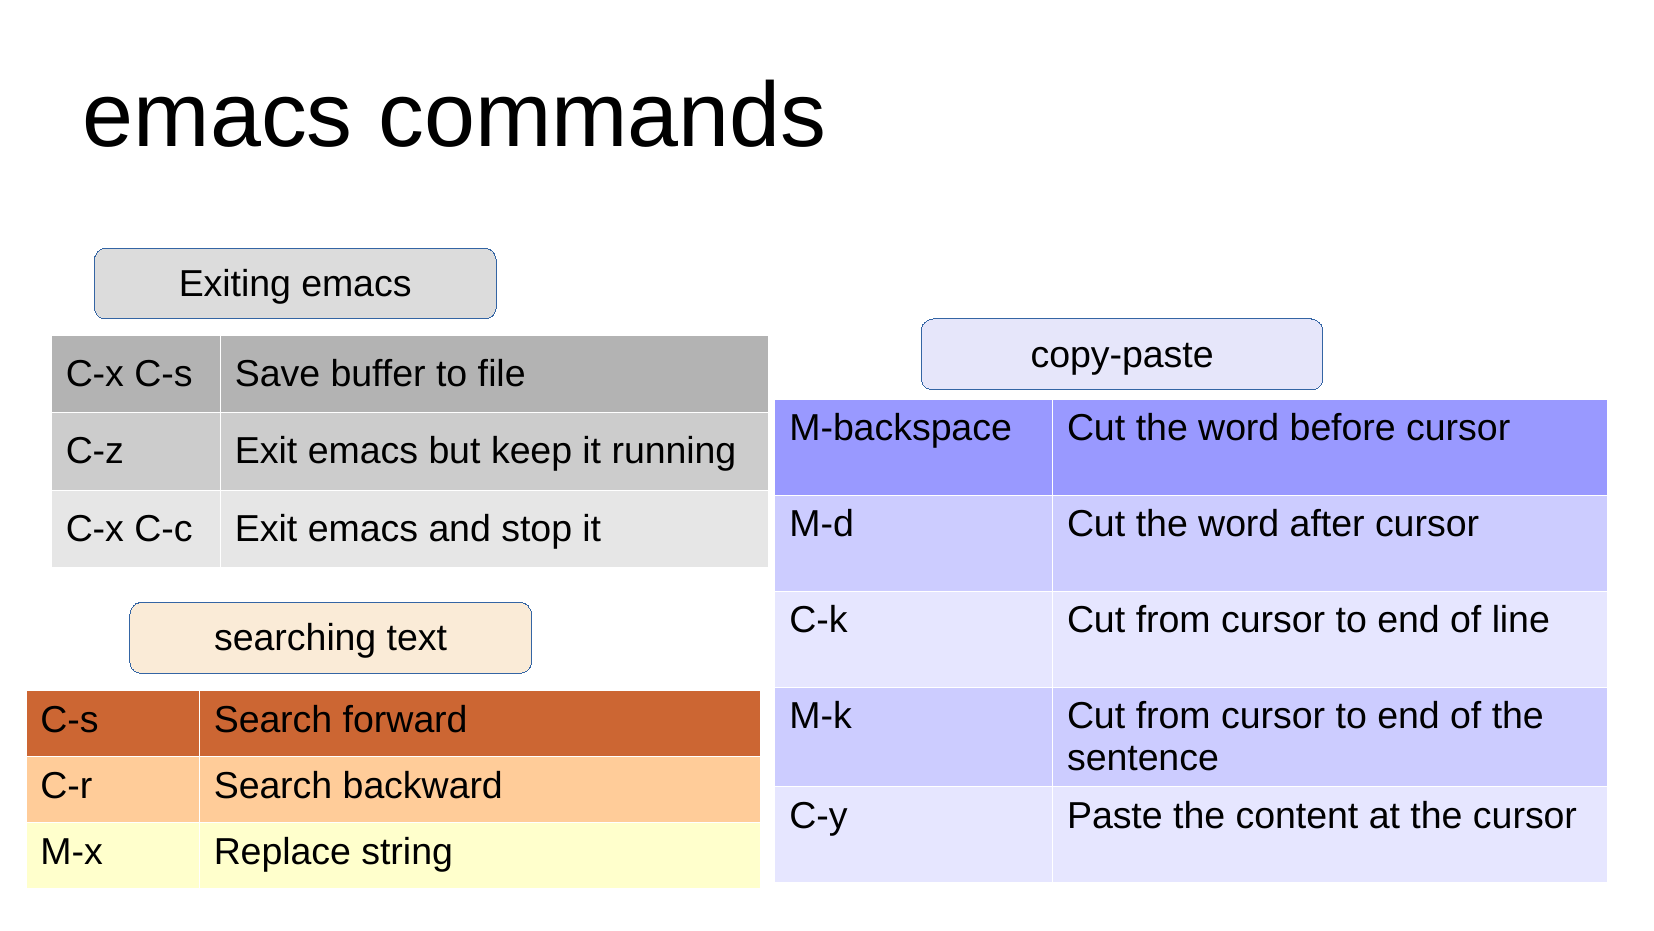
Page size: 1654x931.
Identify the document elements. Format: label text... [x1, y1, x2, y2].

table_cell Exit emacs but keep it running [221, 413, 768, 490]
text_box searching text [129, 602, 532, 674]
table_cell Cut from cursor to end of line [1053, 592, 1607, 687]
table_cell Cut from cursor to end of the sentence [1053, 688, 1607, 786]
table_header Search forward [200, 691, 760, 756]
table_cell M-k [775, 688, 1052, 786]
table_cell C-r [27, 757, 199, 822]
table_cell Search backward [200, 757, 760, 822]
table_cell C-x C-c [52, 491, 220, 567]
table_cell Exit emacs and stop it [221, 491, 768, 567]
table_cell M-d [775, 496, 1052, 591]
table_header C-s [27, 691, 199, 756]
table_header M-backspace [775, 400, 1052, 495]
text_box copy-paste [921, 318, 1323, 390]
table_header C-x C-s [52, 336, 220, 412]
text_box Exiting emacs [94, 248, 497, 319]
table_cell C-k [775, 592, 1052, 687]
table_header Save buffer to file [221, 336, 768, 412]
table_header Cut the word before cursor [1053, 400, 1607, 495]
table_cell C-y [775, 787, 1052, 882]
title emacs commands [82, 37, 1571, 193]
table_cell Cut the word after cursor [1053, 496, 1607, 591]
table_cell Replace string [200, 823, 760, 888]
table_cell M-x [27, 823, 199, 888]
table_cell Paste the content at the cursor [1053, 787, 1607, 882]
table_cell C-z [52, 413, 220, 490]
